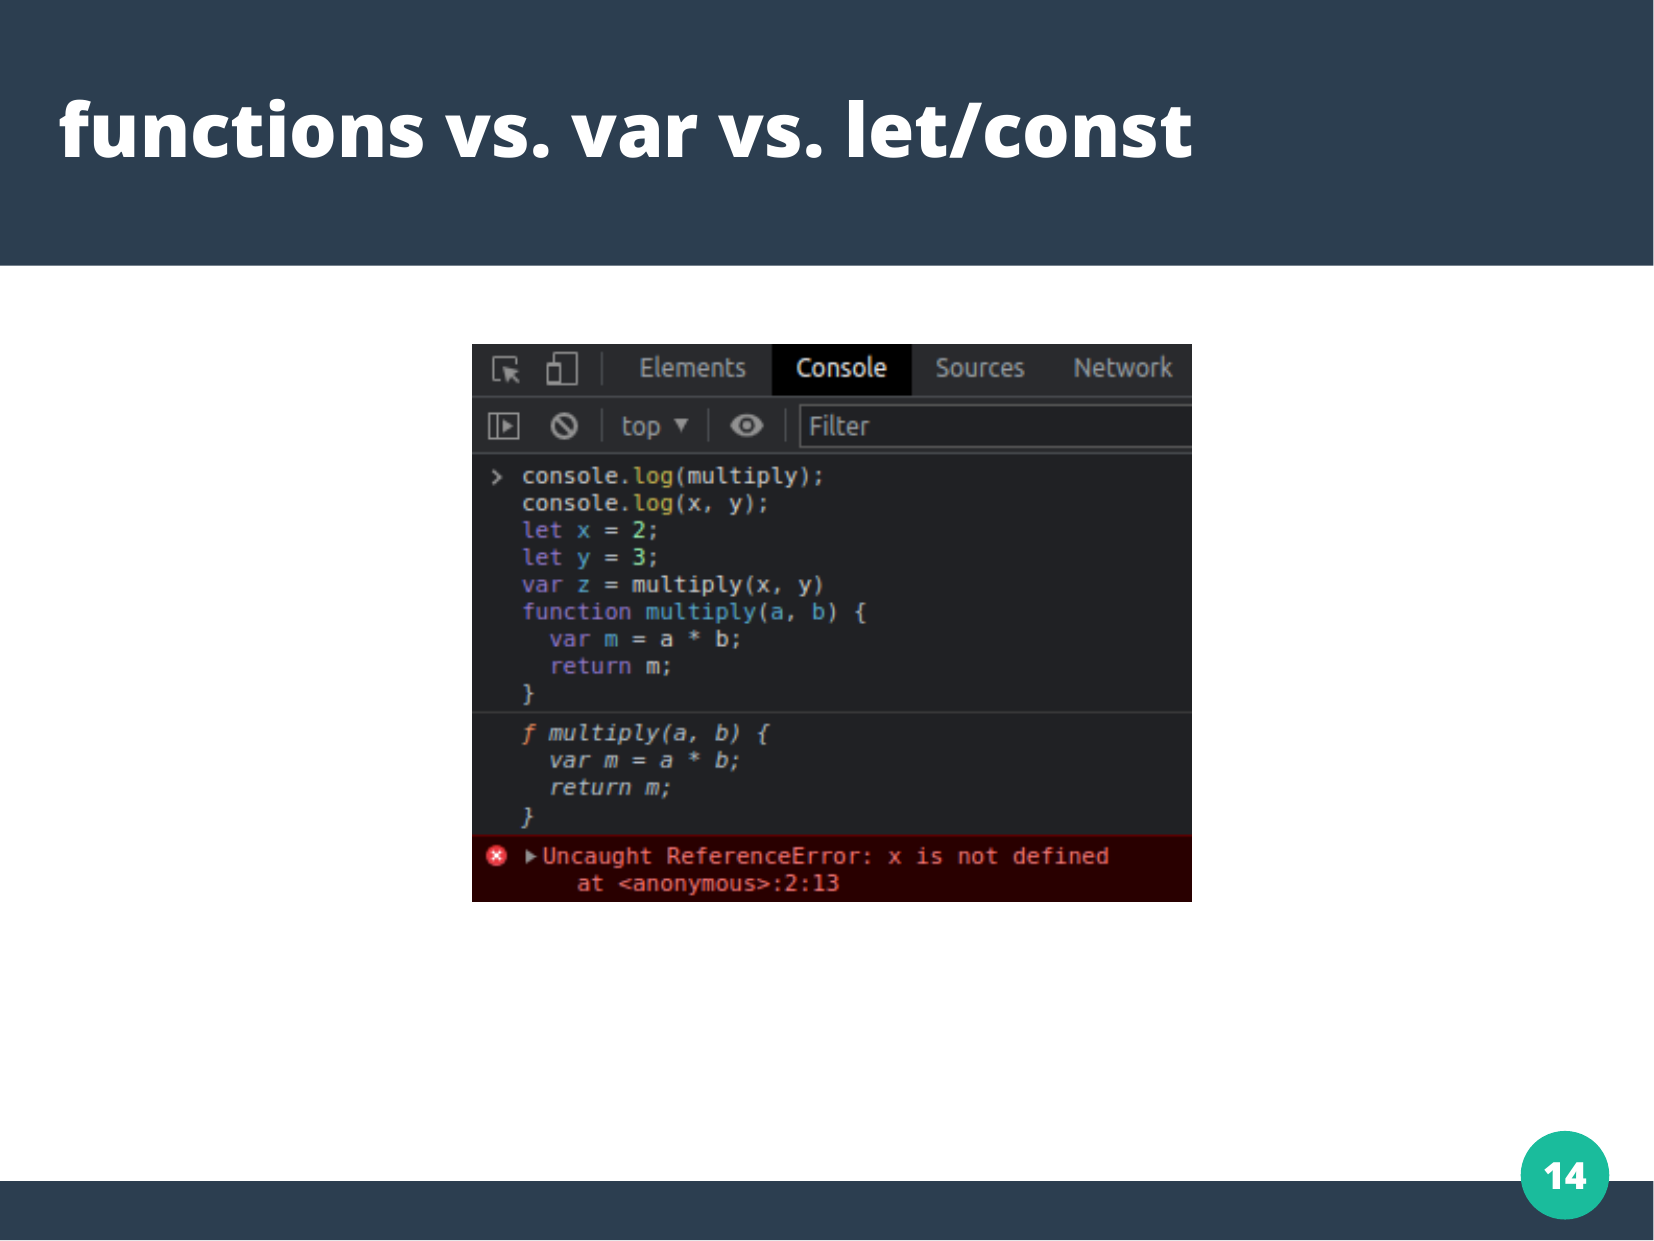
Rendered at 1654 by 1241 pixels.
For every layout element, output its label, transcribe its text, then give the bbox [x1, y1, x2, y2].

picture [472, 344, 1192, 902]
title functions vs. var vs. let/const [59, 49, 1595, 207]
